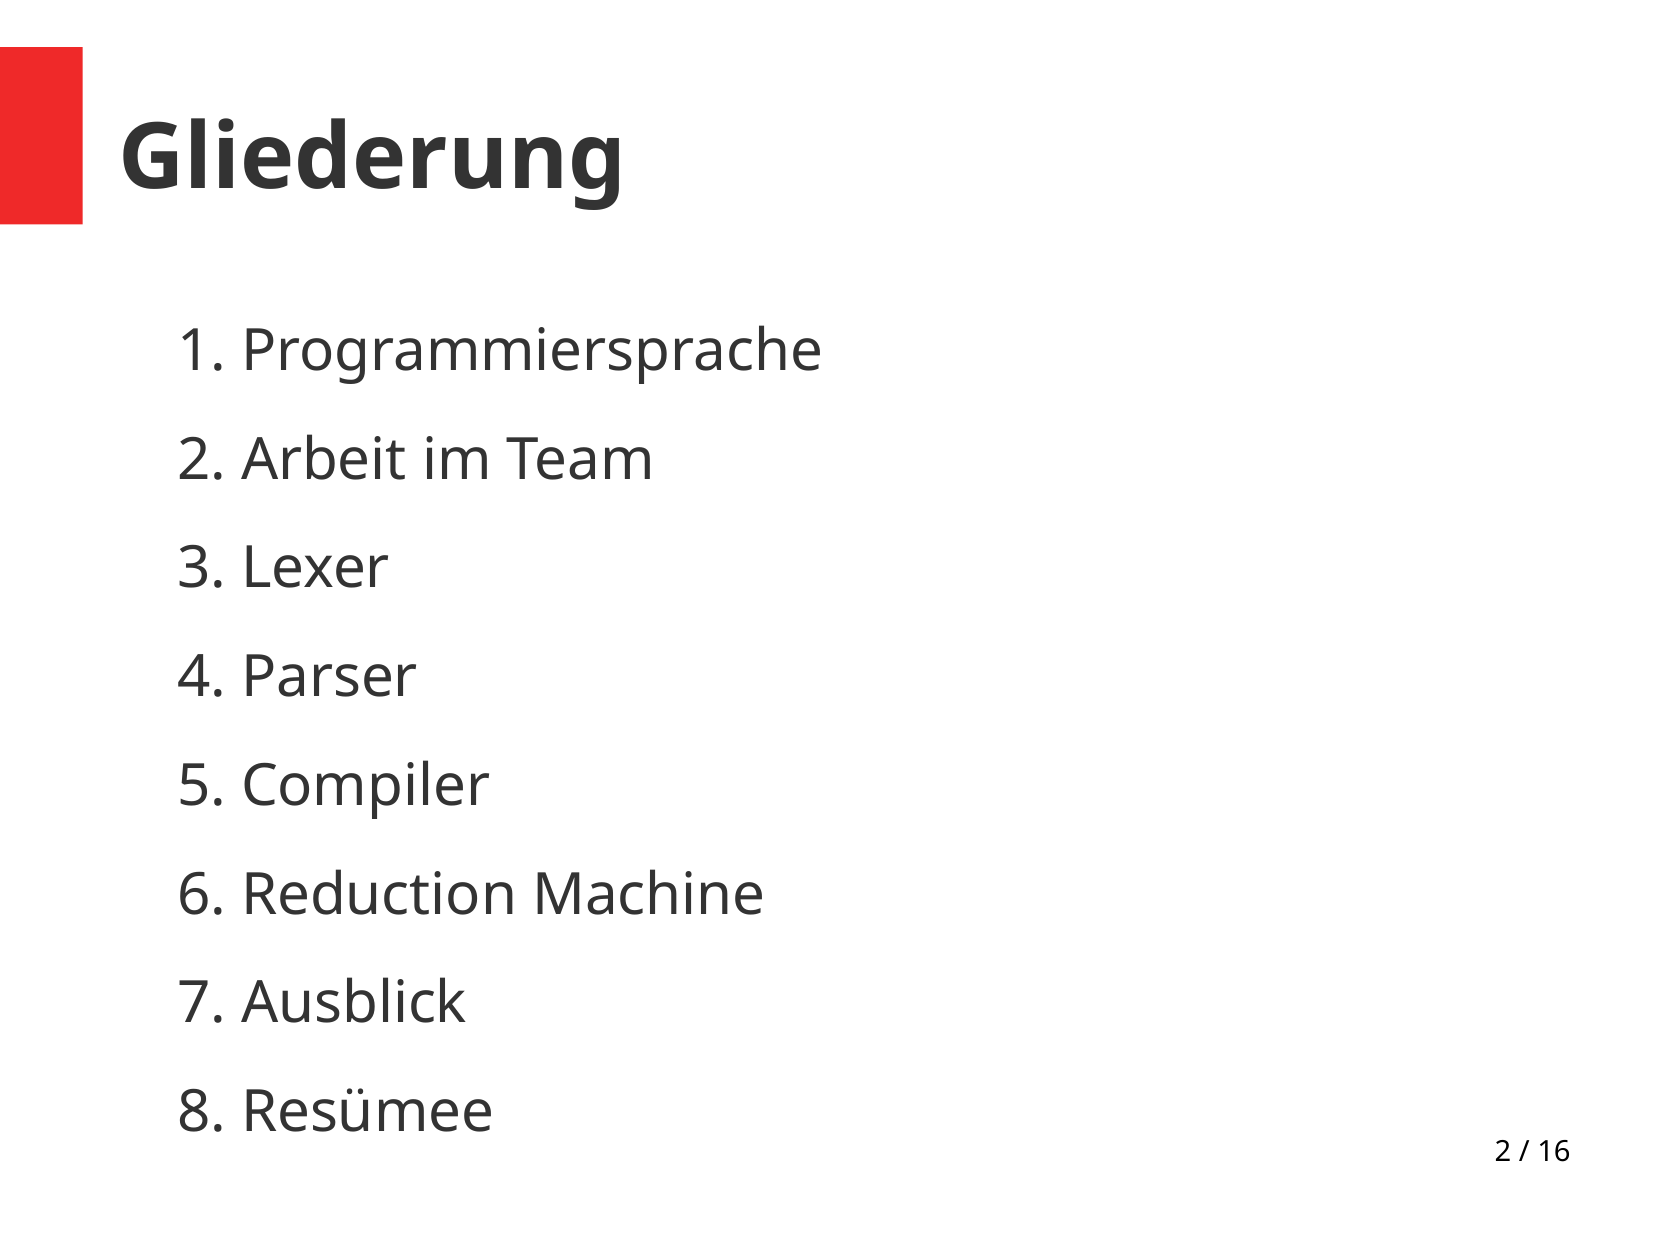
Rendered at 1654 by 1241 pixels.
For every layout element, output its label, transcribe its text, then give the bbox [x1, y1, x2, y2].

list 1. Programmiersprache 2. Arbeit im Team 3. Lexer 4. Parser 5. Compiler 6. Reduction Machine 7. Ausblick 8. Resümee [106, 308, 1524, 1028]
title Gliederung [118, 49, 1571, 257]
